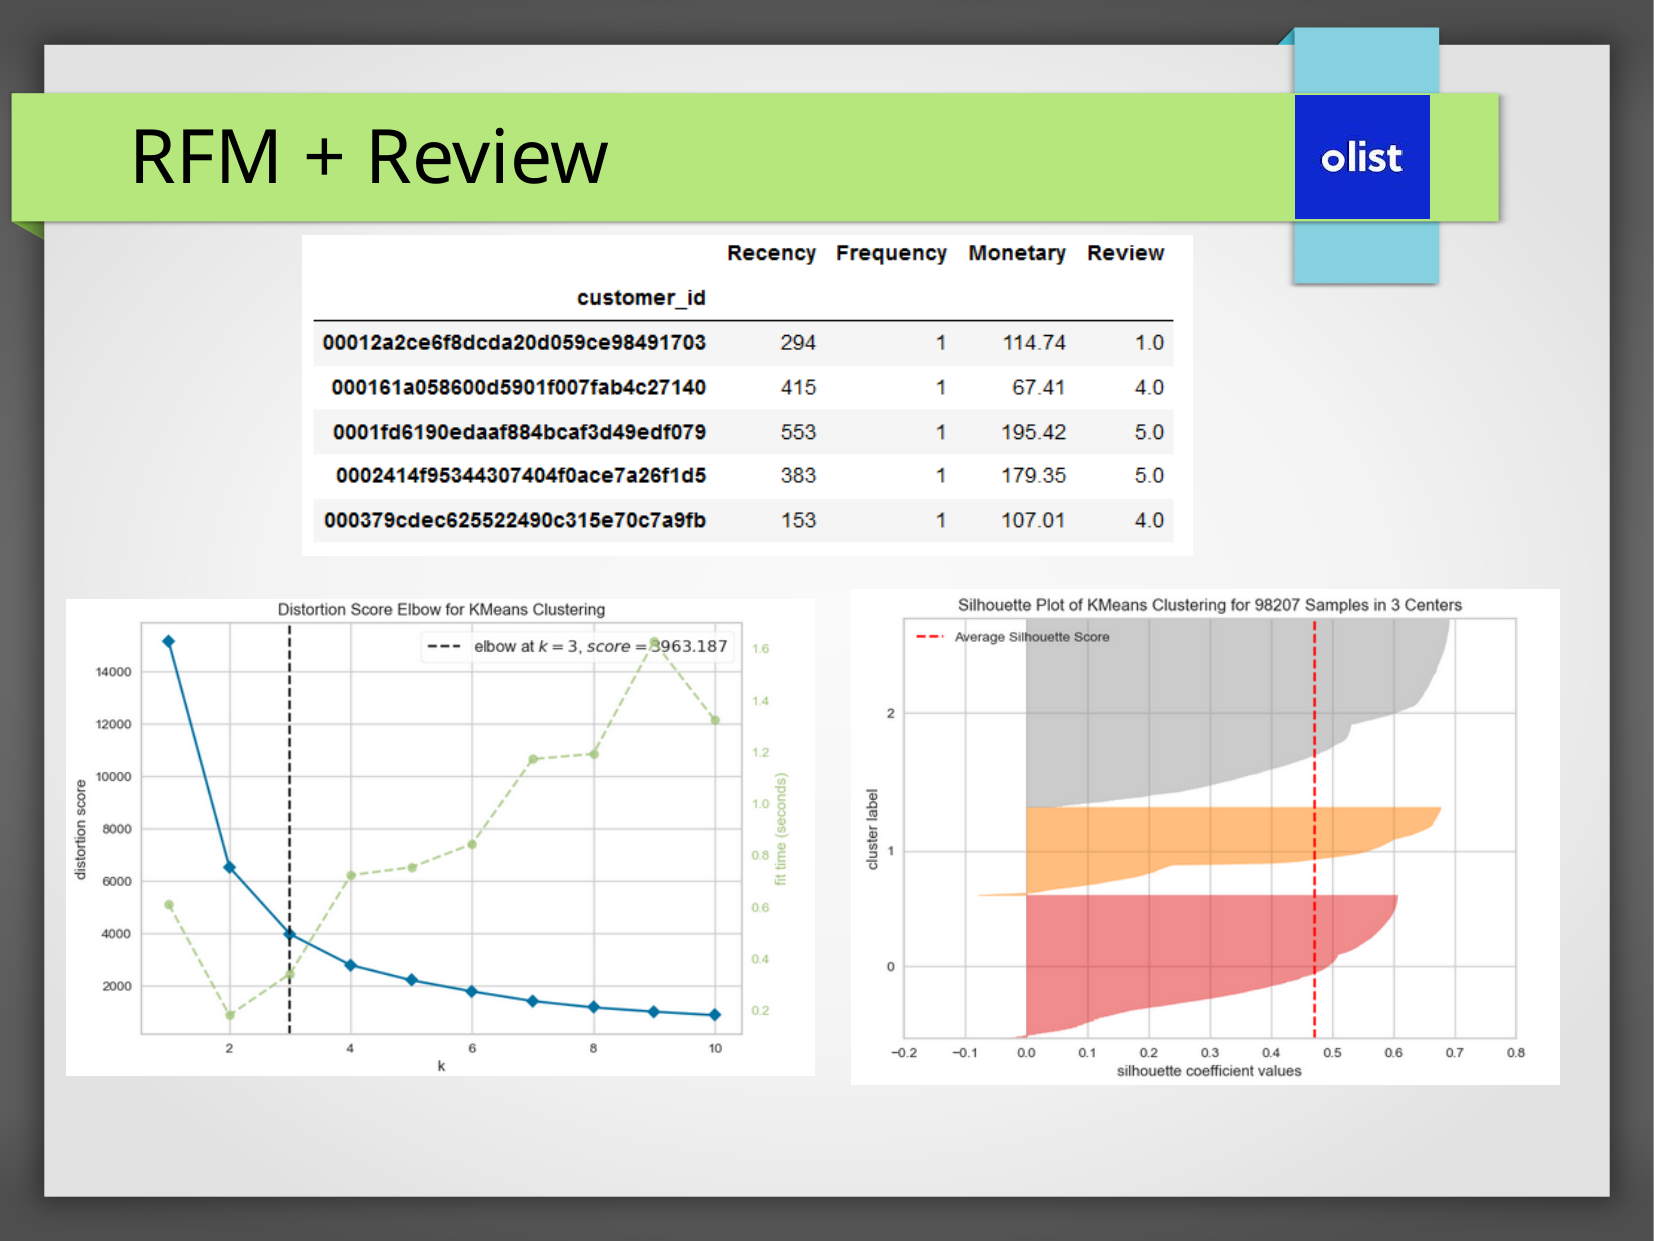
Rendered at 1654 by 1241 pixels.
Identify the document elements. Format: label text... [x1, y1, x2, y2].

title RFM + Review [129, 95, 1295, 214]
picture [0, 0, 1654, 1241]
